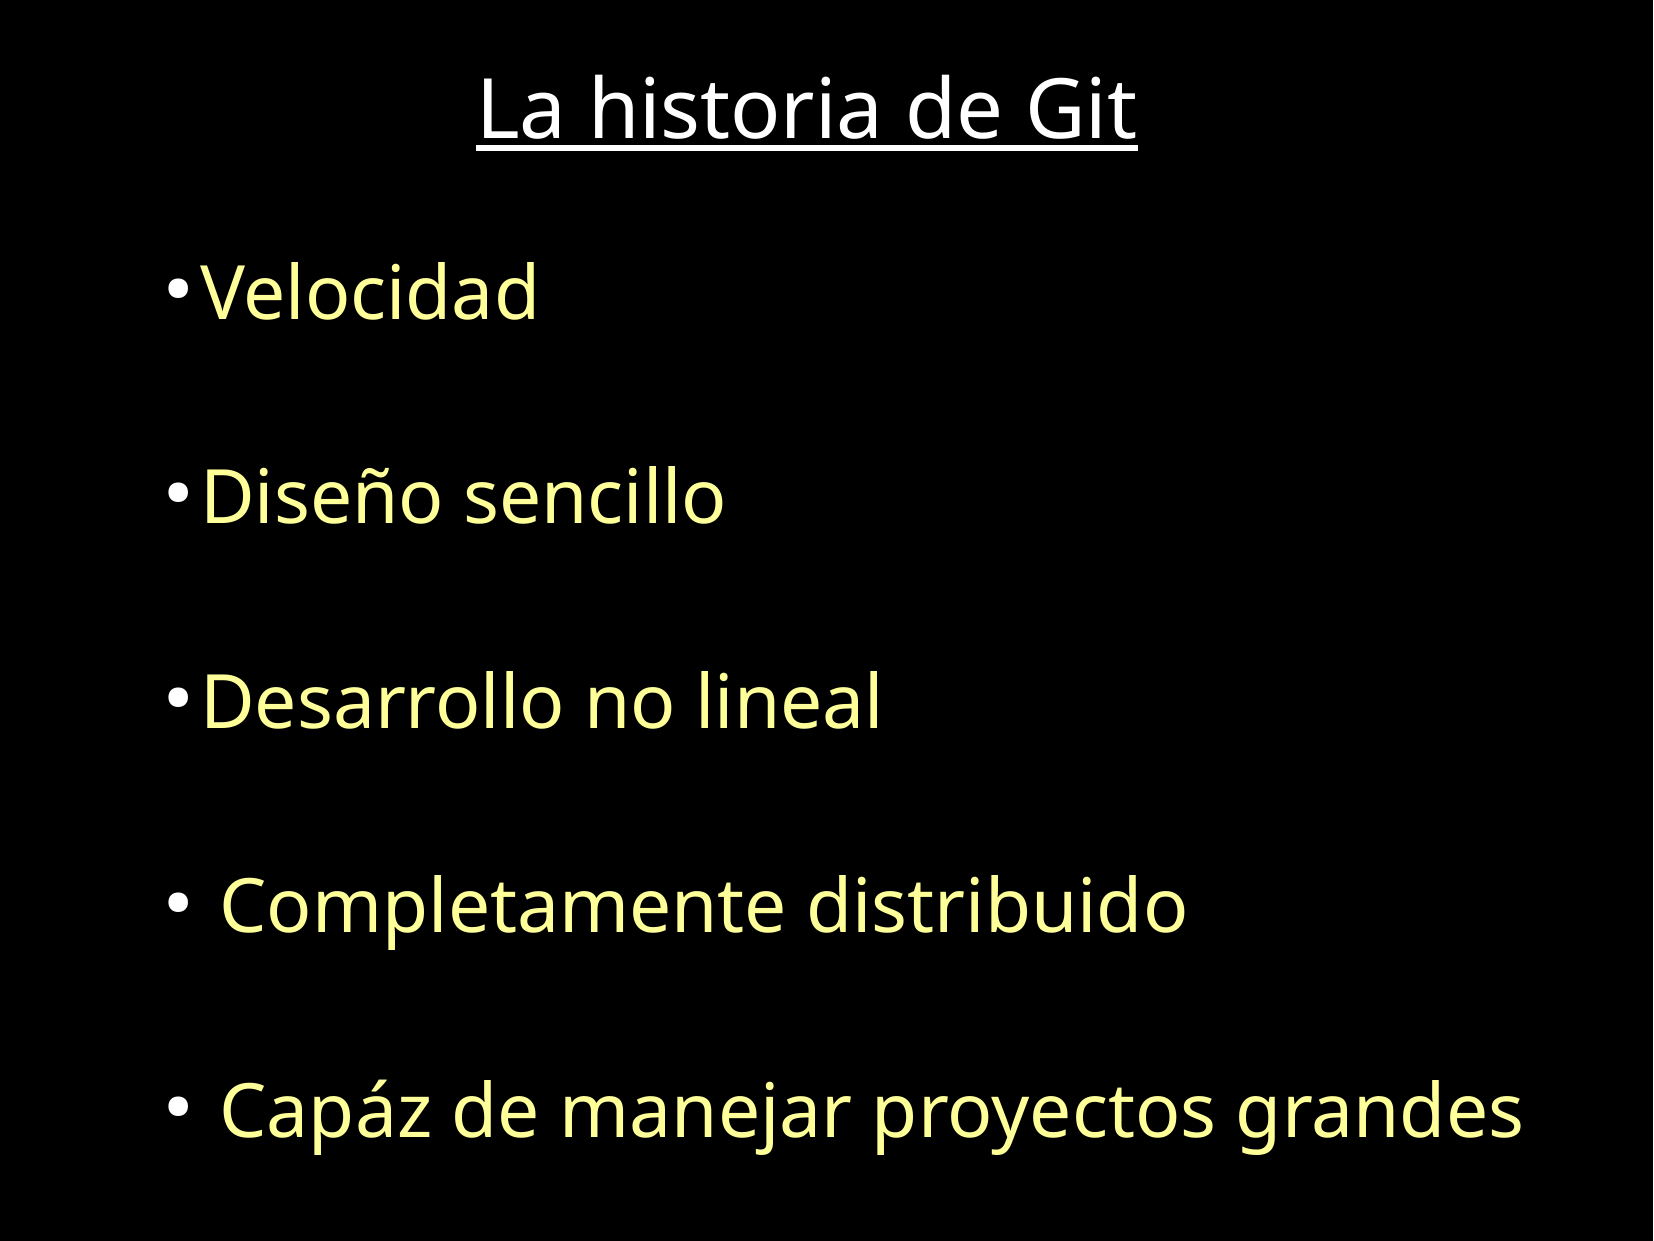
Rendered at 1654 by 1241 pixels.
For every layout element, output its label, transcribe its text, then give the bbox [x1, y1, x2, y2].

text_box Velocidad Diseño sencillo Desarrollo no lineal Completamente distribuido Capáz de manejar proyectos grandes [150, 231, 1576, 1241]
text_box La historia de Git [425, 42, 1625, 165]
